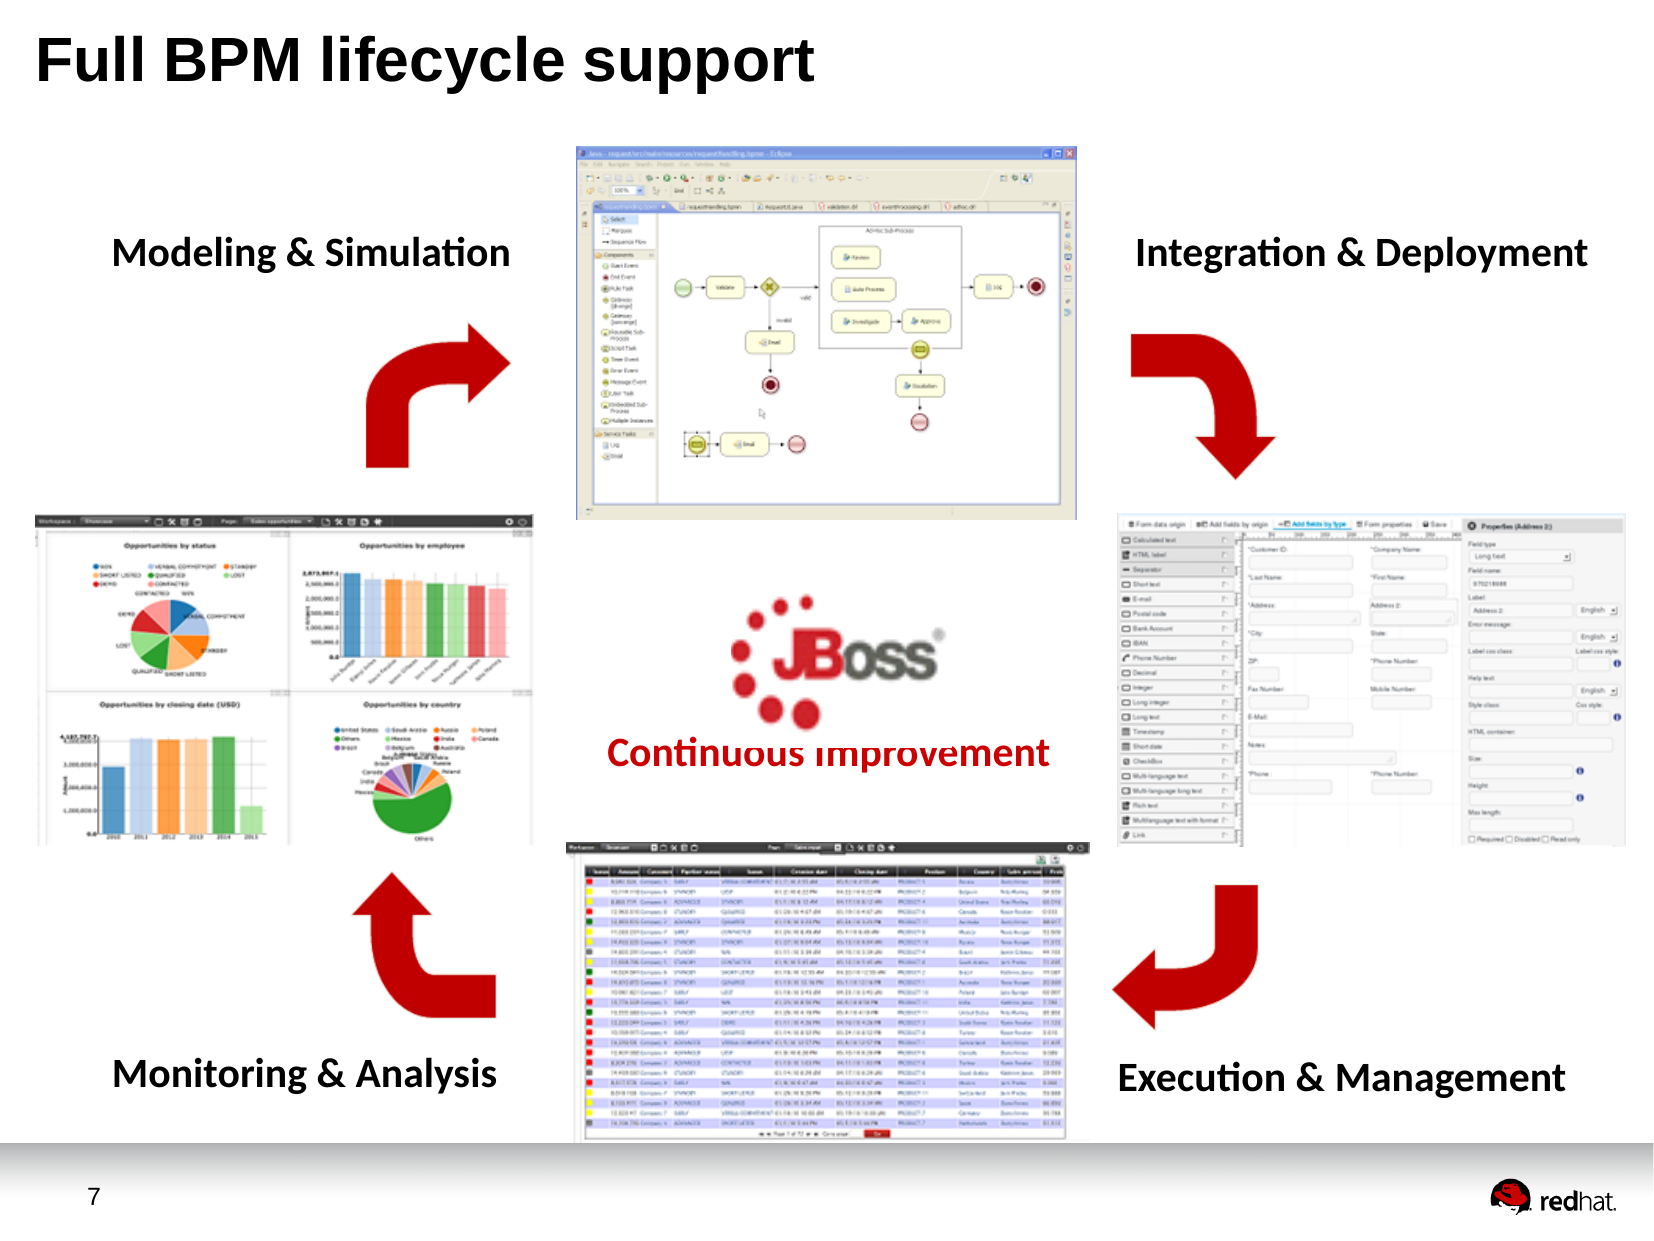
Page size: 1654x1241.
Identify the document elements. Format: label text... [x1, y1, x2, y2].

picture [349, 870, 497, 1019]
list Integration & Deployment [1120, 235, 1645, 291]
list Continuous Improvement [589, 735, 1054, 791]
picture [731, 586, 952, 748]
picture [1117, 513, 1626, 847]
title Full BPM lifecycle support [35, 8, 1619, 113]
picture [365, 320, 513, 469]
list Execution & Management [1102, 1059, 1630, 1116]
picture [1110, 884, 1259, 1033]
list Modeling & Simulation [35, 235, 512, 291]
picture [576, 146, 1077, 520]
picture [0, 842, 1654, 1241]
picture [1130, 333, 1279, 482]
list Monitoring & Analysis [21, 1055, 498, 1112]
picture [35, 514, 534, 846]
